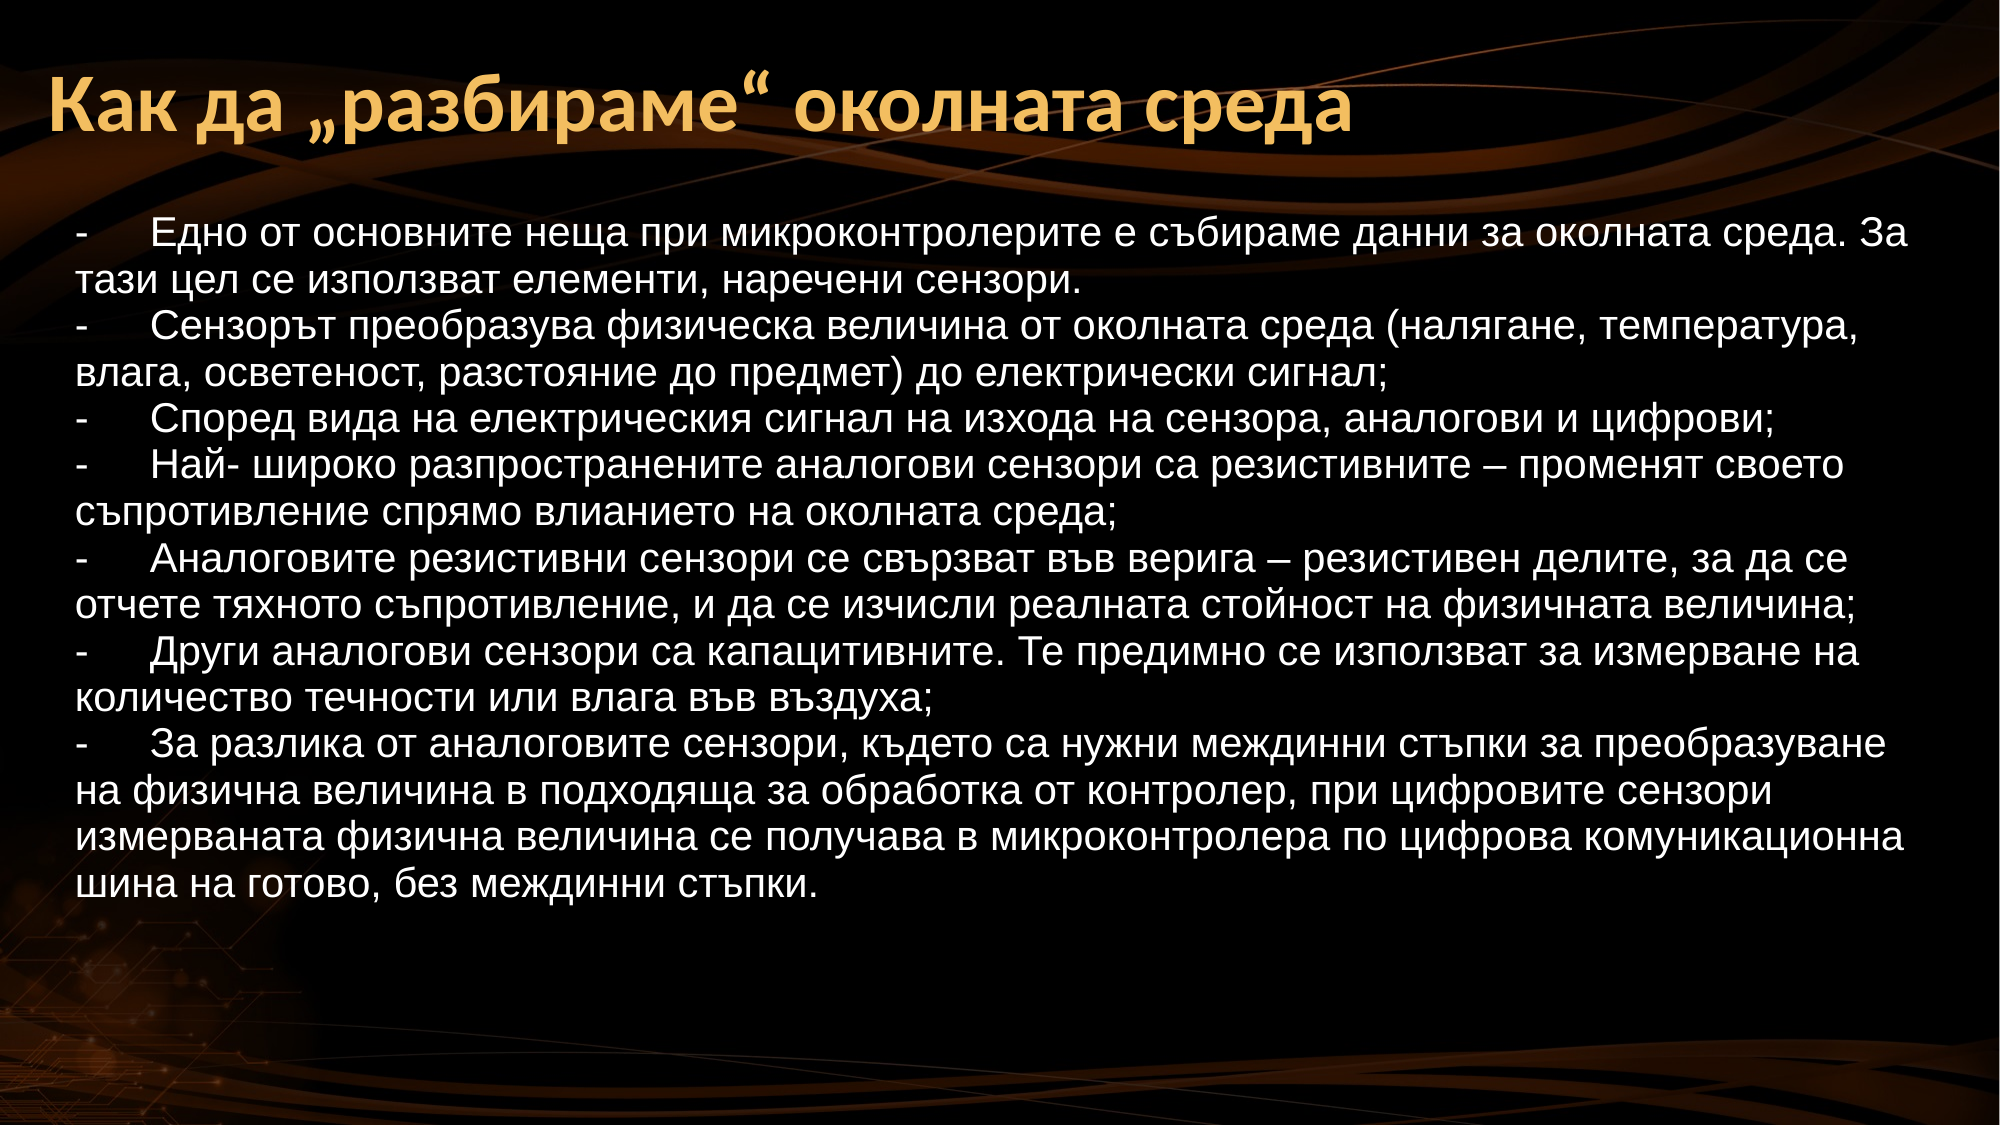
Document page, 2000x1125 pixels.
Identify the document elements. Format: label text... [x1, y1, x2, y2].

text_box - Едно от основните неща при микроконтролерите е събираме данни за околната среда. За тази цел се използват елементи, наречени сензори. - Сензорът преобразува физическа величина от околната среда (налягане, температура, влага, осветеност, разстояние до предмет) до електрически сигнал; - Според вида на електрическия сигнал на изхода на сензора, аналогови и цифрови; - Най- широко разпространените аналогови сензори са резистивните – променят своето съпротивление спрямо влианието на околната среда; - Аналоговите резистивни сензори се свързват във верига – резистивен делите, за да се отчете тяхното съпротивление, и да се изчисли реалната стойност на физичната величина; - Други аналогови сензори са капацитивните. Те предимно се използват за измерване на количество течности или влага във въздуха; - За разлика от аналоговите сензори, където са нужни междинни стъпки за преобразуване на физична величина в подходяща за обработка от контролер, при цифровите сензори измерваната физична величина се получава в микроконтролера по цифрова комуникационна шина на готово, без междинни стъпки. [60, 201, 1951, 1100]
text_box Как да „разбираме“ околната среда [30, 6, 1981, 189]
picture [0, 0, 2000, 1125]
